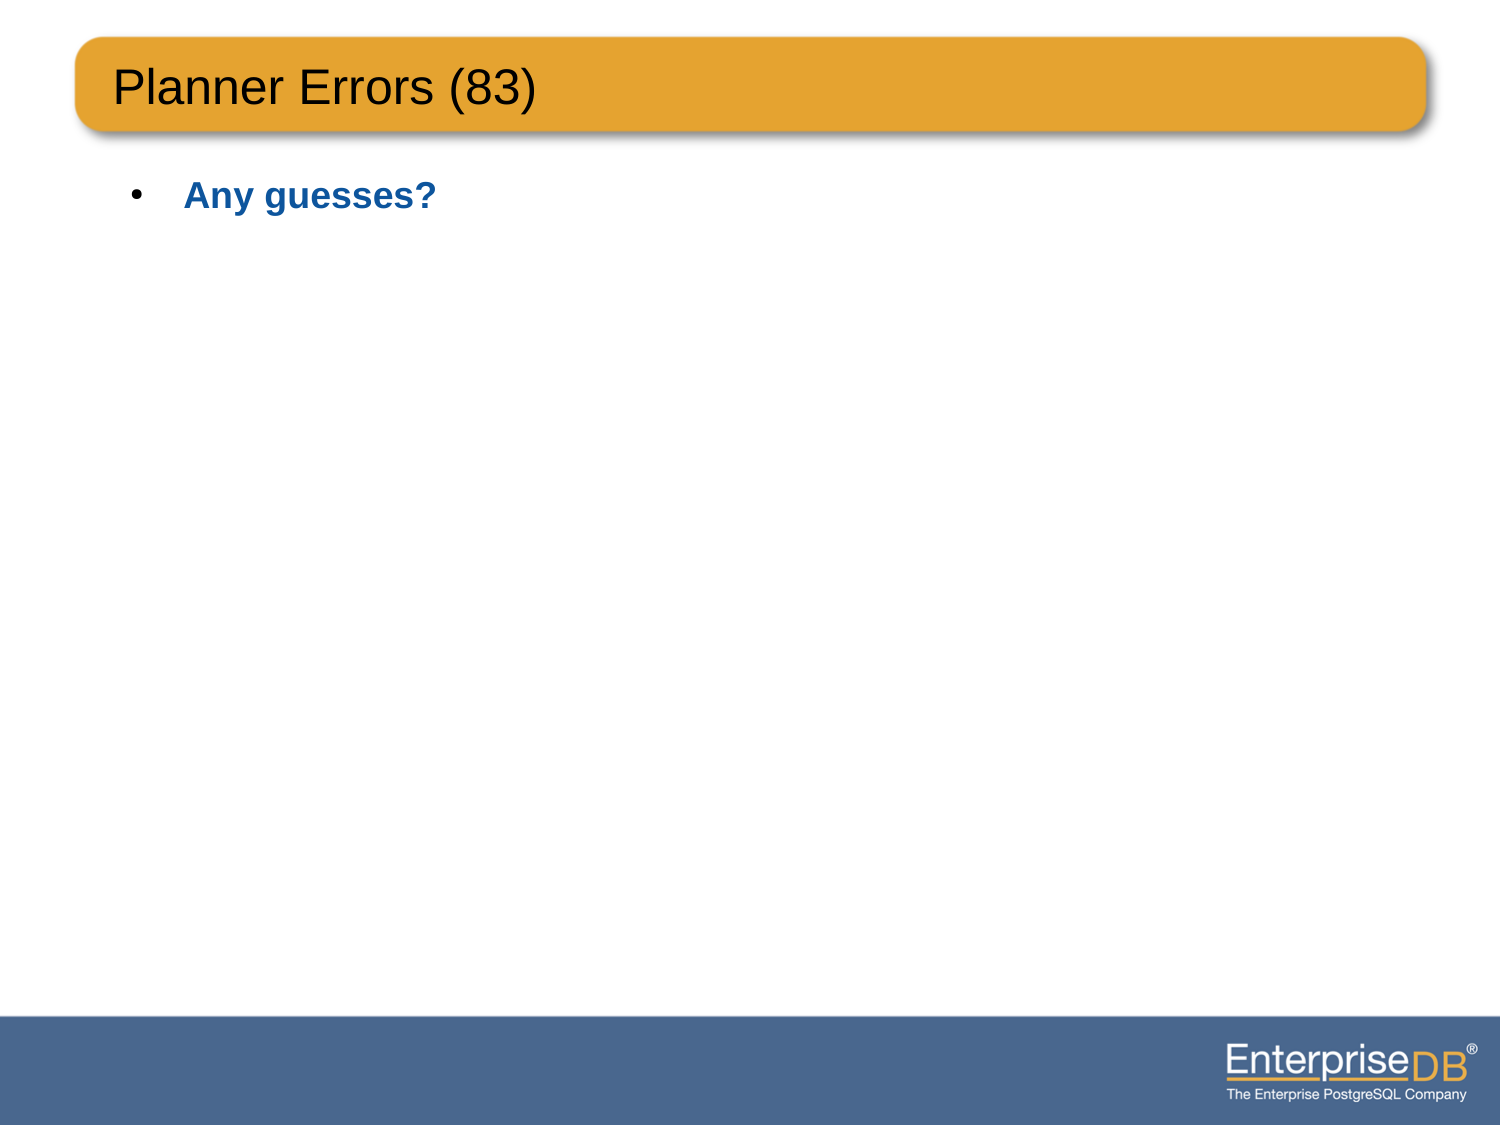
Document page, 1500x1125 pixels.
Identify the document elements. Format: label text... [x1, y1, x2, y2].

title Planner Errors (83) [112, 37, 1388, 138]
list Any guesses? [112, 174, 1388, 948]
picture [0, 0, 1500, 1125]
